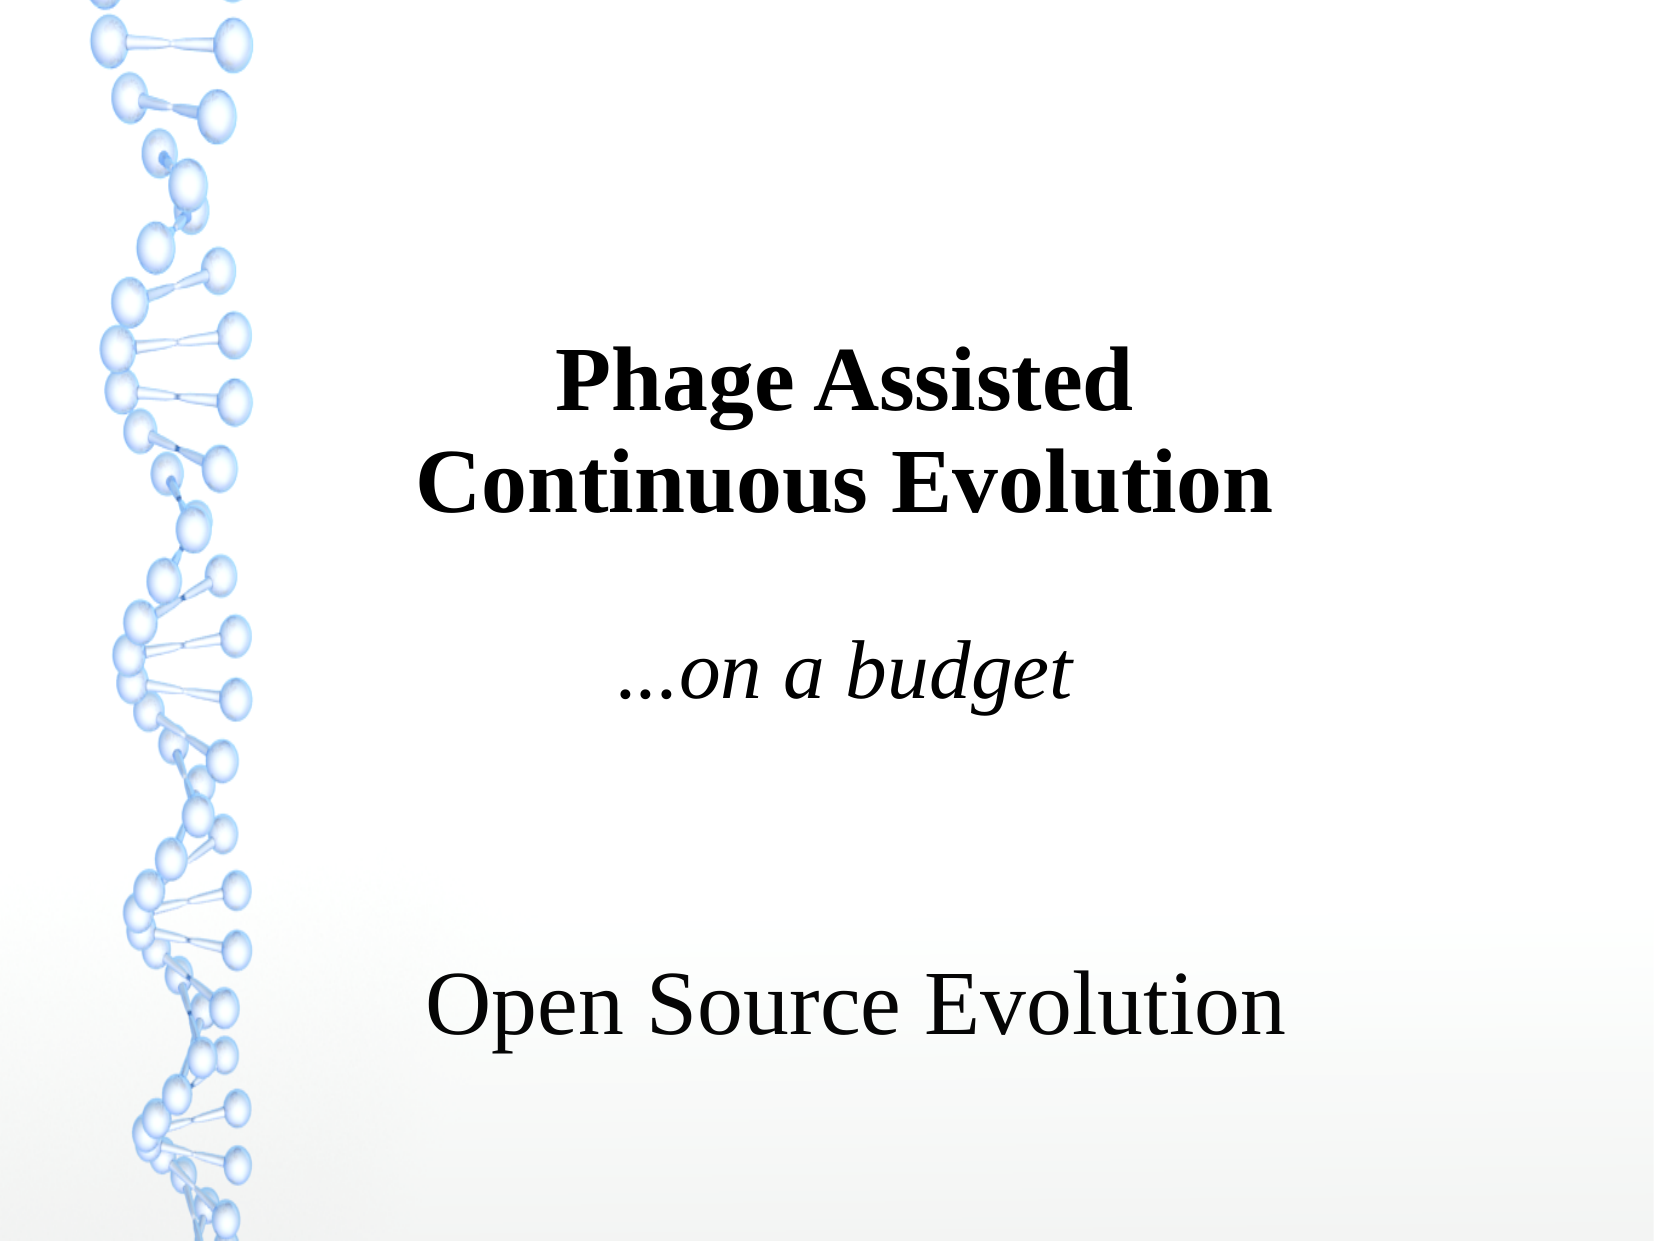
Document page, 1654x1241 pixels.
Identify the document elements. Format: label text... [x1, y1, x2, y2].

subtitle Phage Assisted Continuous Evolution ...on a budget [150, 156, 1541, 788]
title Open Source Evolution [112, 900, 1601, 1108]
picture [0, 0, 1654, 1241]
